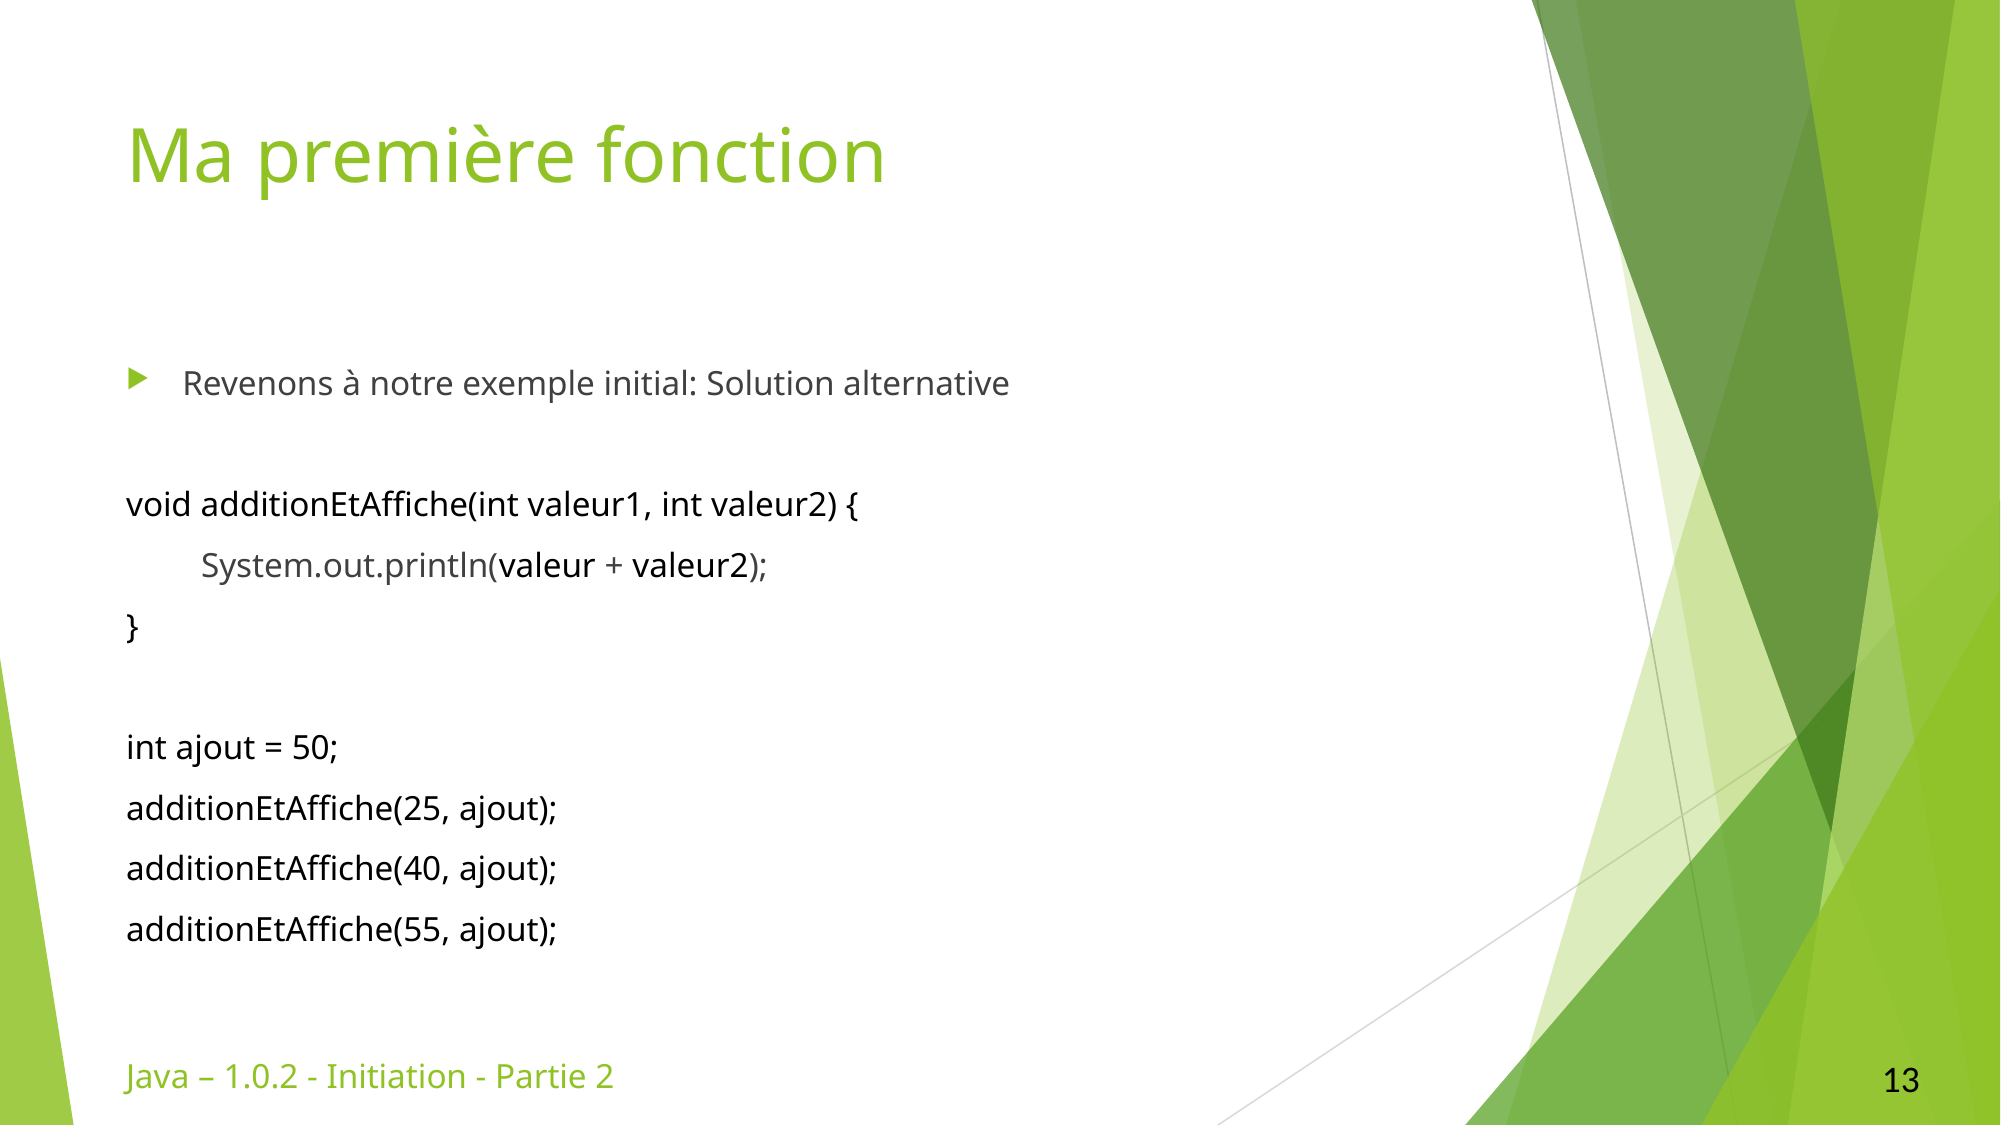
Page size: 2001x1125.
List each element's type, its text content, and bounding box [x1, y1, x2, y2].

text_box [1866, 1047, 1979, 1108]
list Revenons à notre exemple initial: Solution alternative void additionEtAffiche(int valeur1, int valeur2) { System.out.println(valeur + valeur2); } int ajout = 50; additionEtAffiche(25, ajout); additionEtAffiche(40, ajout); additionEtAffiche(55, ajout); [111, 354, 1522, 1048]
title Ma première fonction [111, 99, 1522, 317]
text_box Java – 1.0.2 - Initiation - Partie 2 [111, 1047, 1094, 1109]
